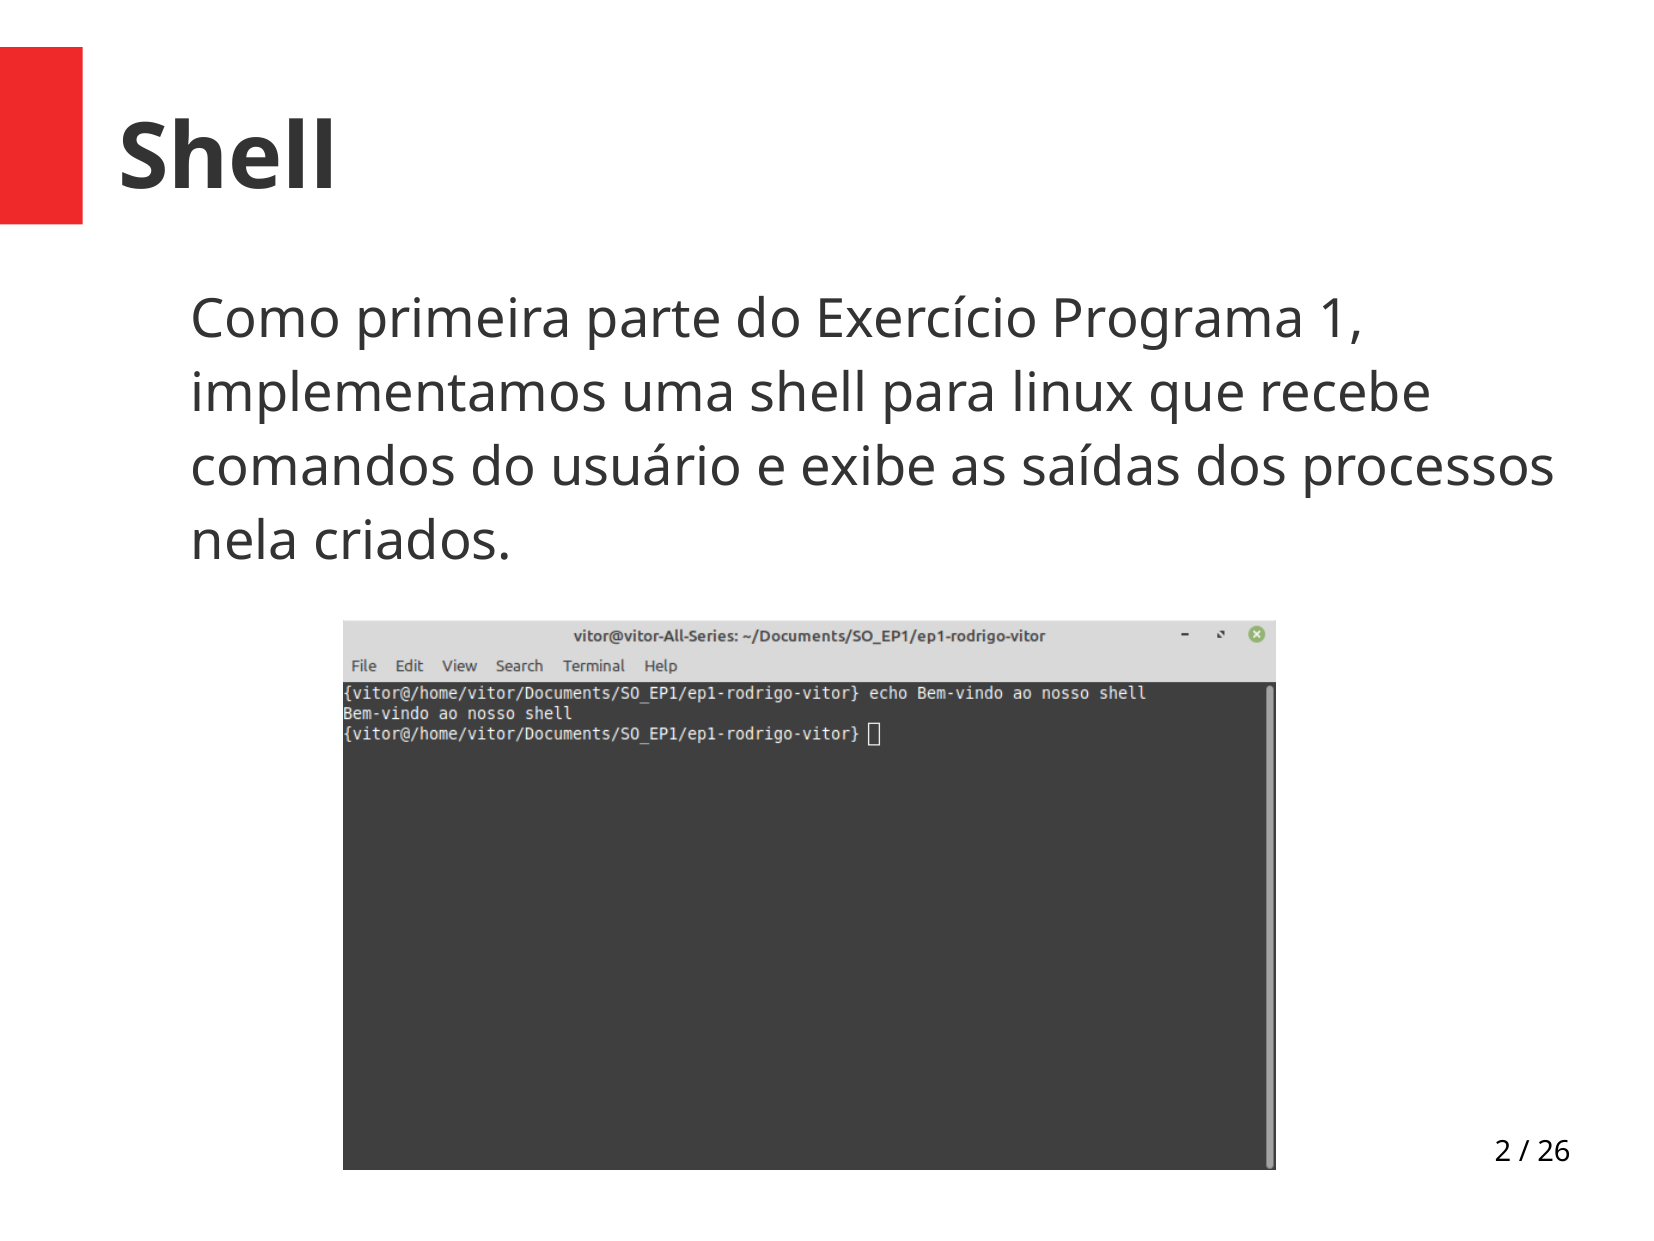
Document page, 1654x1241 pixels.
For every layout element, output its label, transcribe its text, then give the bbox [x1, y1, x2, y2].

picture [343, 620, 1276, 1171]
list Como primeira parte do Exercício Programa 1, implementamos uma shell para linux que recebe comandos do usuário e exibe as saídas dos processos nela criados. [120, 279, 1577, 646]
title Shell [118, 49, 1571, 257]
